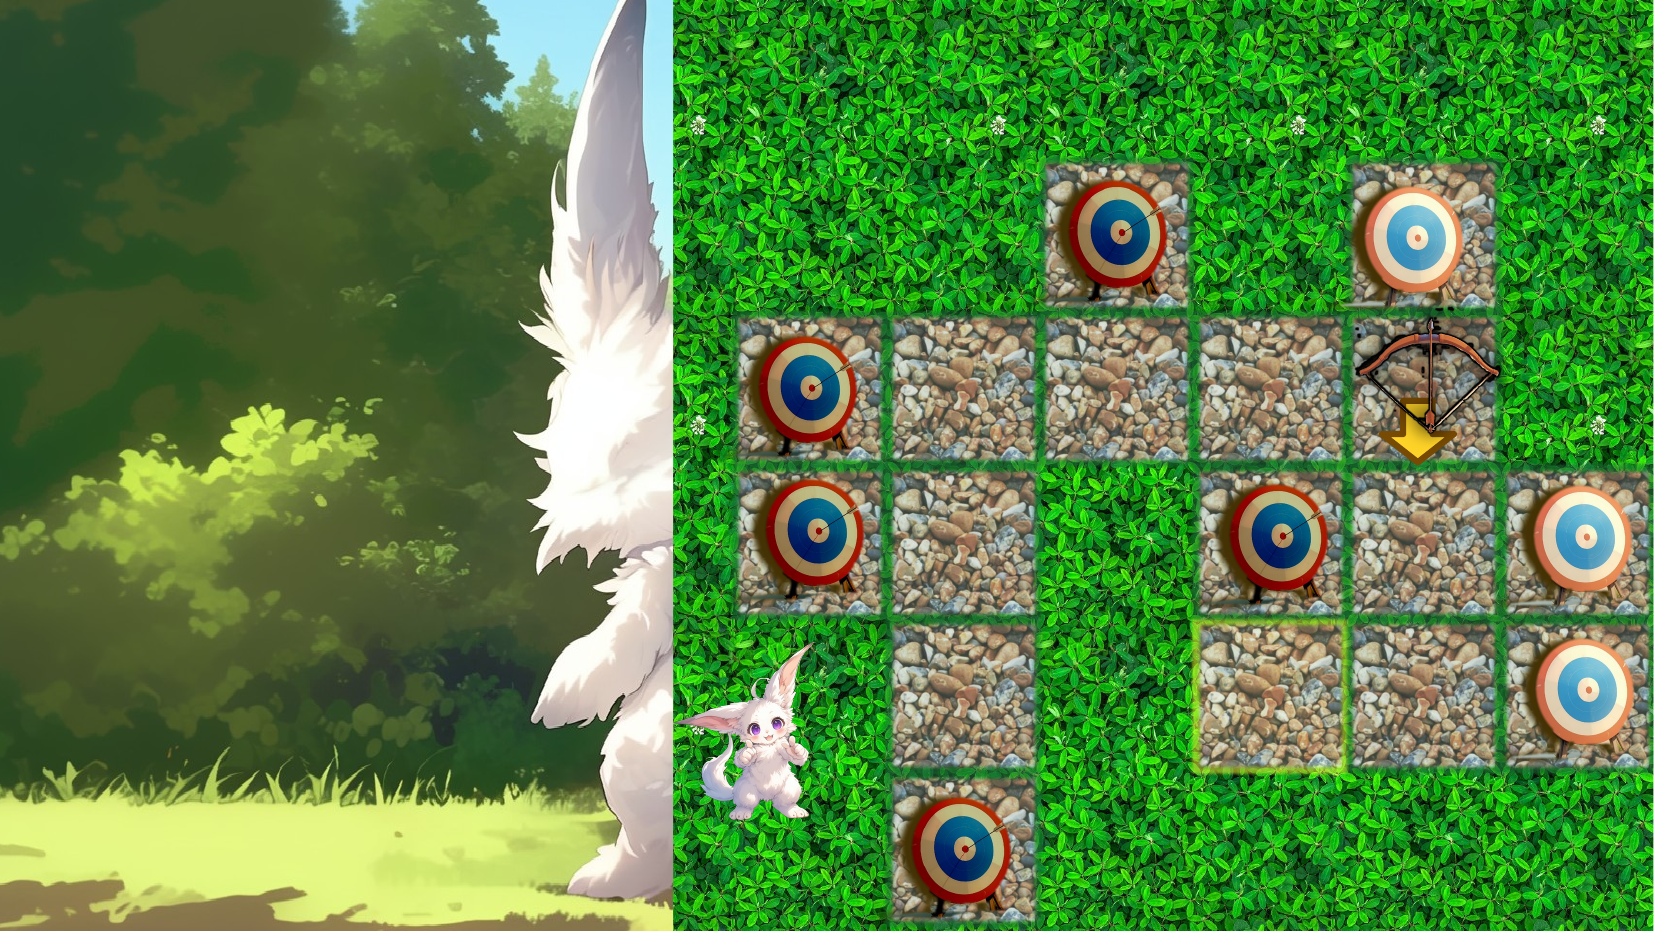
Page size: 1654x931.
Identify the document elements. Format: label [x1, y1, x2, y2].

text_box [890, 623, 1037, 768]
text_box [1045, 303, 1190, 309]
picture [1204, 455, 1355, 606]
text_box [1198, 606, 1344, 616]
text_box [893, 919, 1037, 923]
text_box [1351, 469, 1497, 616]
text_box [890, 315, 1037, 462]
text_box [1044, 316, 1190, 462]
text_box [891, 469, 1037, 616]
text_box [1505, 760, 1651, 769]
picture [1043, 152, 1194, 303]
text_box [1201, 627, 1340, 765]
text_box [737, 601, 883, 616]
text_box [1351, 316, 1498, 463]
text_box [674, 0, 1654, 931]
picture [0, 0, 854, 931]
picture [1339, 157, 1505, 433]
text_box [1351, 623, 1497, 769]
picture [733, 307, 891, 601]
picture [1508, 456, 1654, 607]
text_box [1197, 315, 1344, 456]
picture [886, 768, 1037, 919]
picture [1510, 609, 1654, 760]
text_box [1490, 162, 1498, 282]
